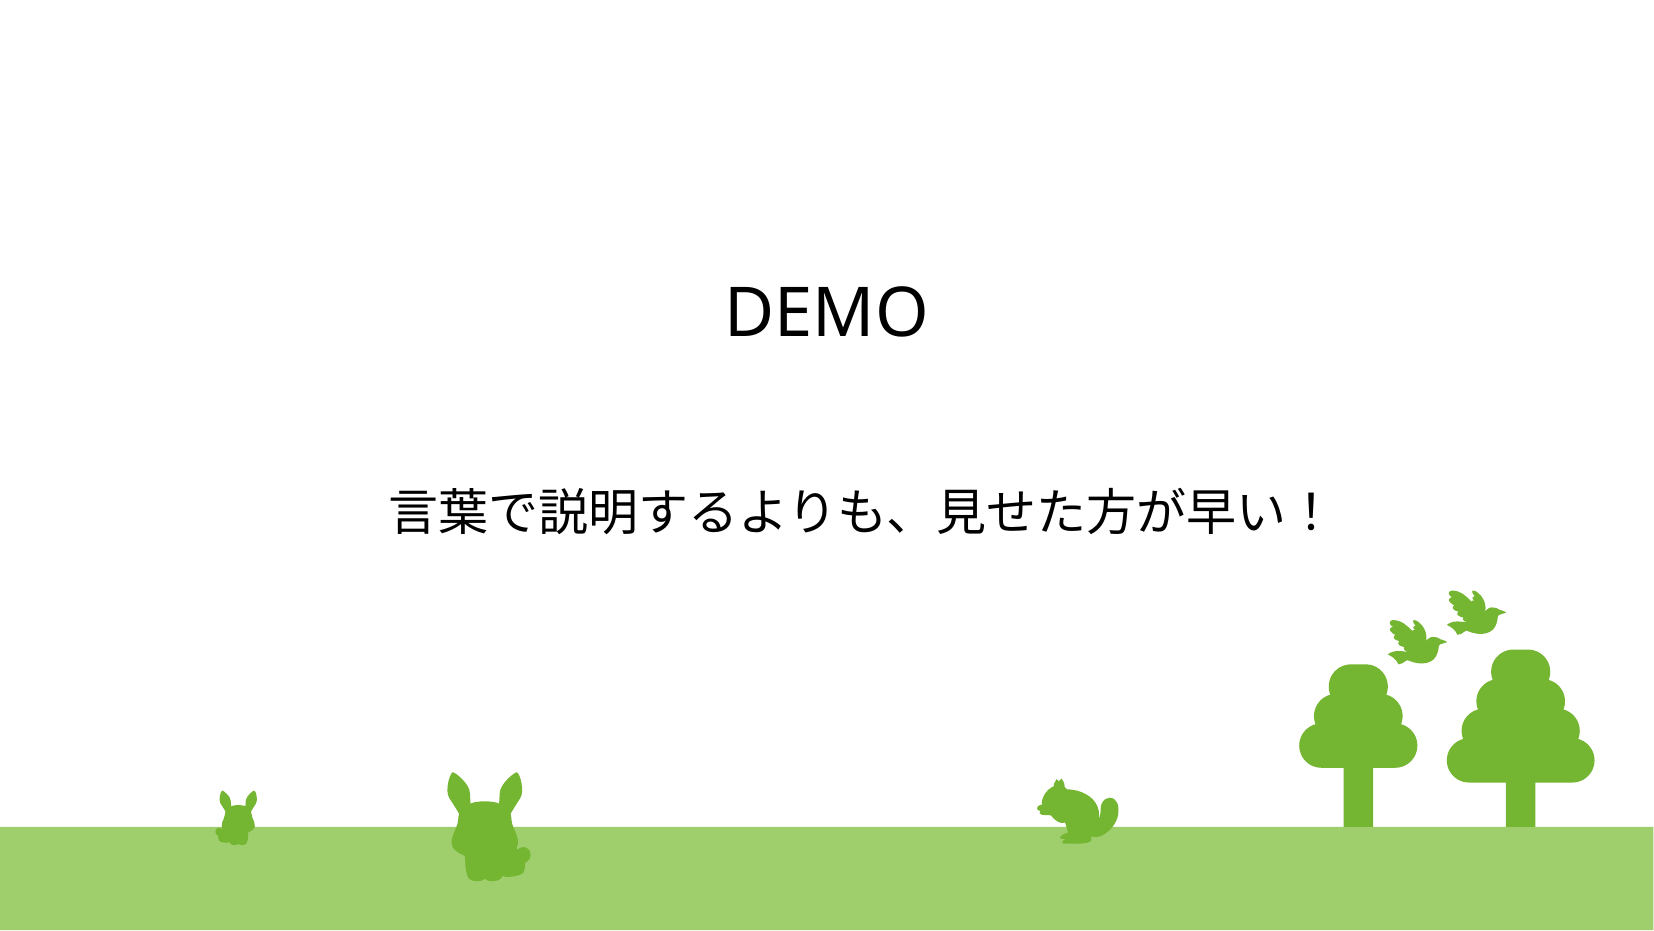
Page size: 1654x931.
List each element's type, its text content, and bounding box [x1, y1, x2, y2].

list 言葉で説明するよりも、見せた方が早い！ [88, 472, 1565, 562]
title DEMO [88, 206, 1565, 414]
